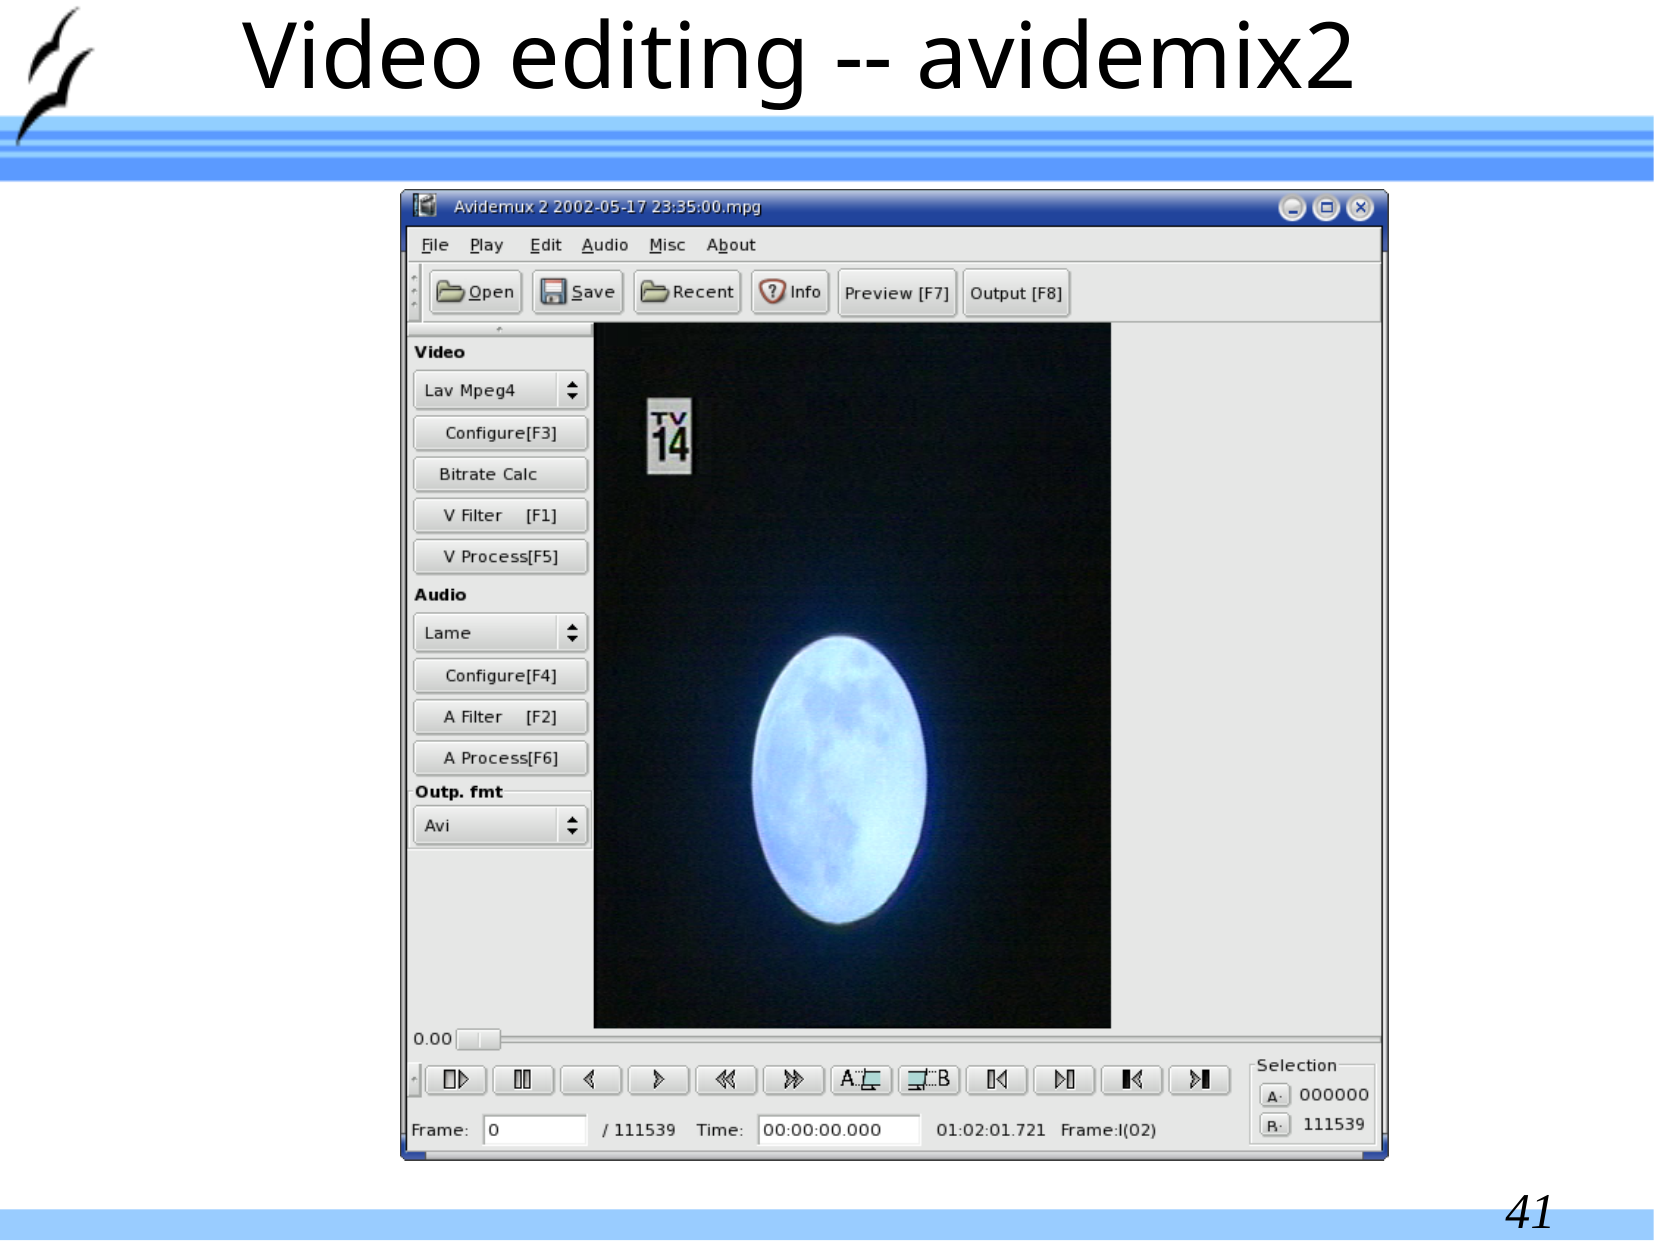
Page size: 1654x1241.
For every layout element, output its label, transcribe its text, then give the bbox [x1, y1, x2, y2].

picture [0, 0, 1654, 188]
title Video editing -- avidemix2 [94, 0, 1507, 121]
picture [400, 189, 1389, 1161]
